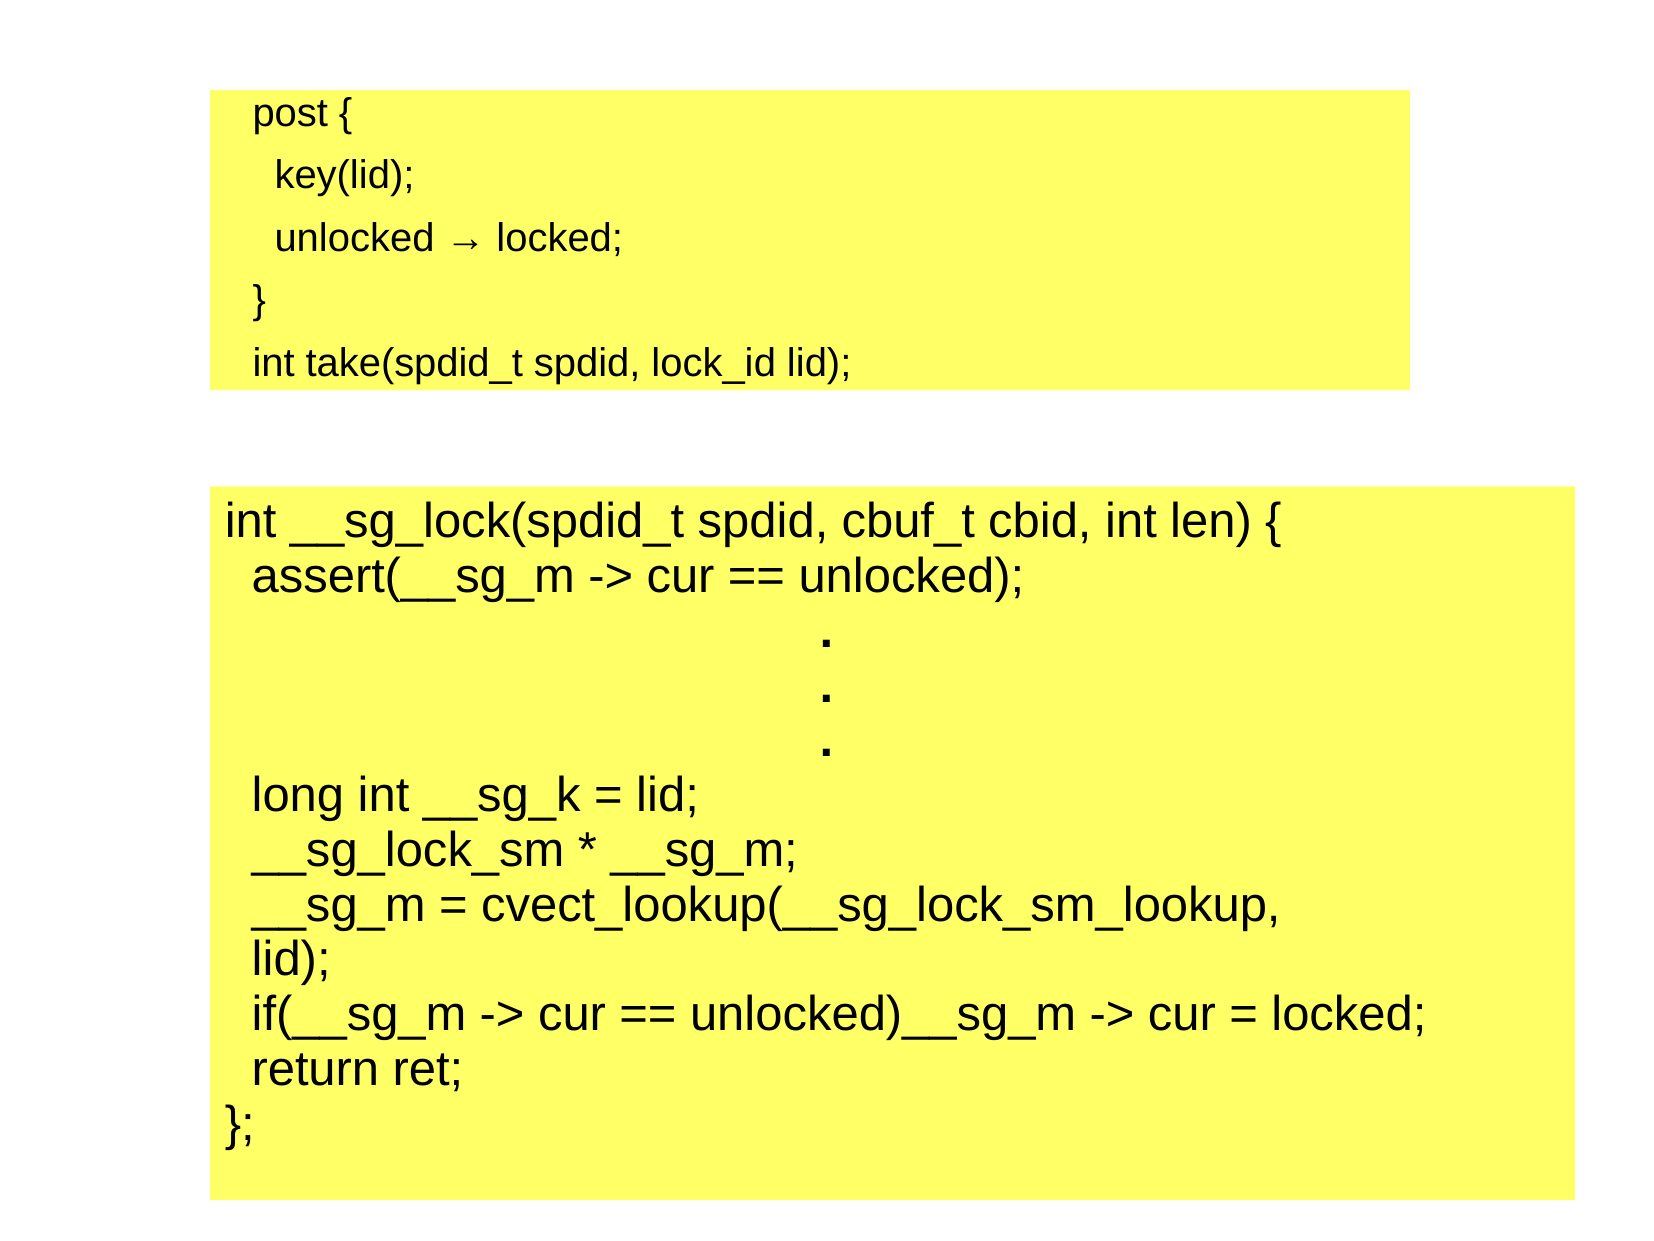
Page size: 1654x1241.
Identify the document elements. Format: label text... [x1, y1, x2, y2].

text_box int __sg_lock(spdid_t spdid, cbuf_t cbid, int len) { assert(__sg_m -> cur == unlocked); . . . long int __sg_k = lid; __sg_lock_sm * __sg_m; __sg_m = cvect_lookup(__sg_lock_sm_lookup, lid); if(__sg_m -> cur == unlocked)__sg_m -> cur = locked; return ret; }; [210, 486, 1576, 1201]
list post { key(lid); unlocked → locked; } int take(spdid_t spdid, lock_id lid); [210, 90, 1411, 391]
